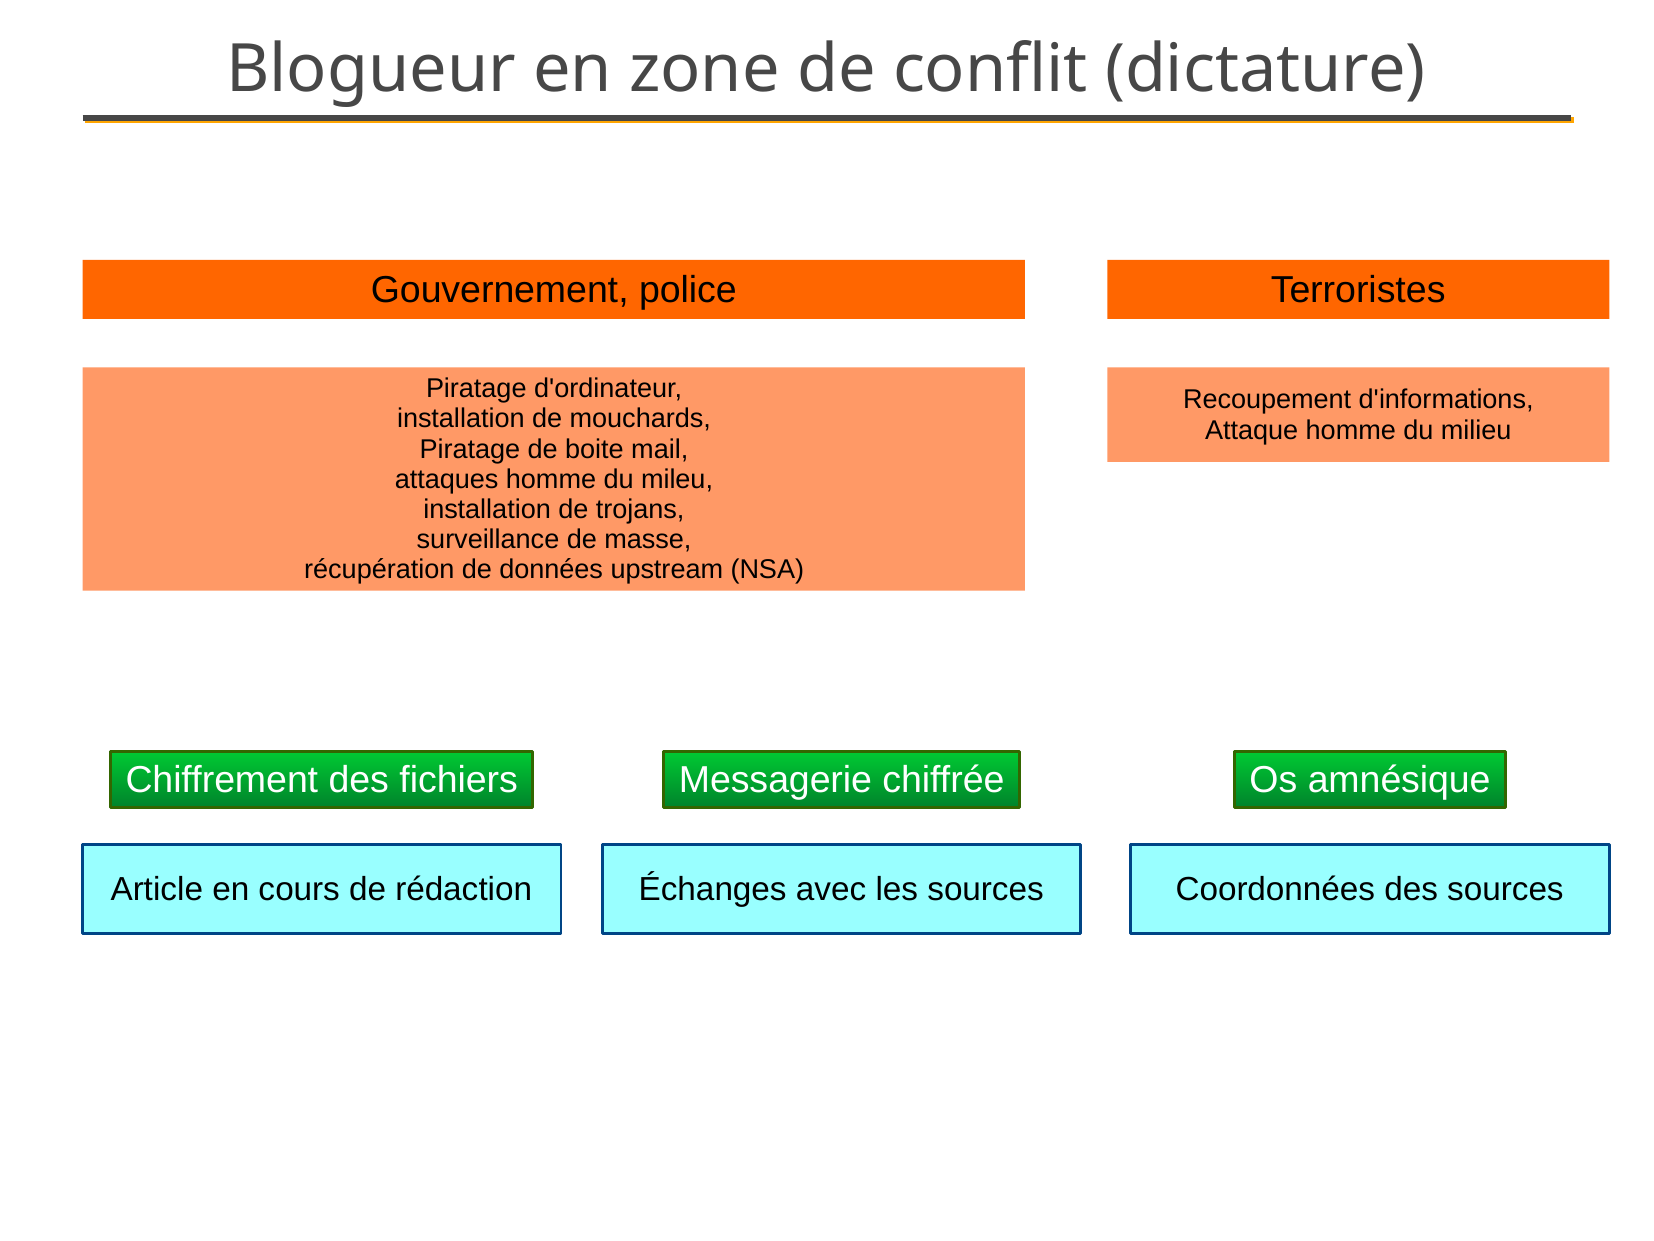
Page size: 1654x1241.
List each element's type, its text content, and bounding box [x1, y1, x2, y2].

text_box Chiffrement des fichiers [110, 751, 533, 808]
text_box Coordonnées des sources [1130, 844, 1610, 934]
text_box Gouvernement, police [82, 259, 1025, 319]
text_box Os amnésique [1234, 751, 1506, 808]
text_box Piratage d'ordinateur, installation de mouchards, Piratage de boite mail, attaques homme du mileu, installation de trojans, surveillance de masse, récupération de données upstream (NSA) [82, 367, 1025, 591]
text_box Échanges avec les sources [602, 844, 1081, 934]
text_box Recoupement d'informations, Attaque homme du milieu [1107, 367, 1610, 462]
text_box Article en cours de rédaction [82, 844, 562, 934]
title Blogueur en zone de conflit (dictature) [82, 25, 1571, 107]
text_box Messagerie chiffrée [663, 751, 1020, 808]
text_box Terroristes [1107, 259, 1610, 319]
